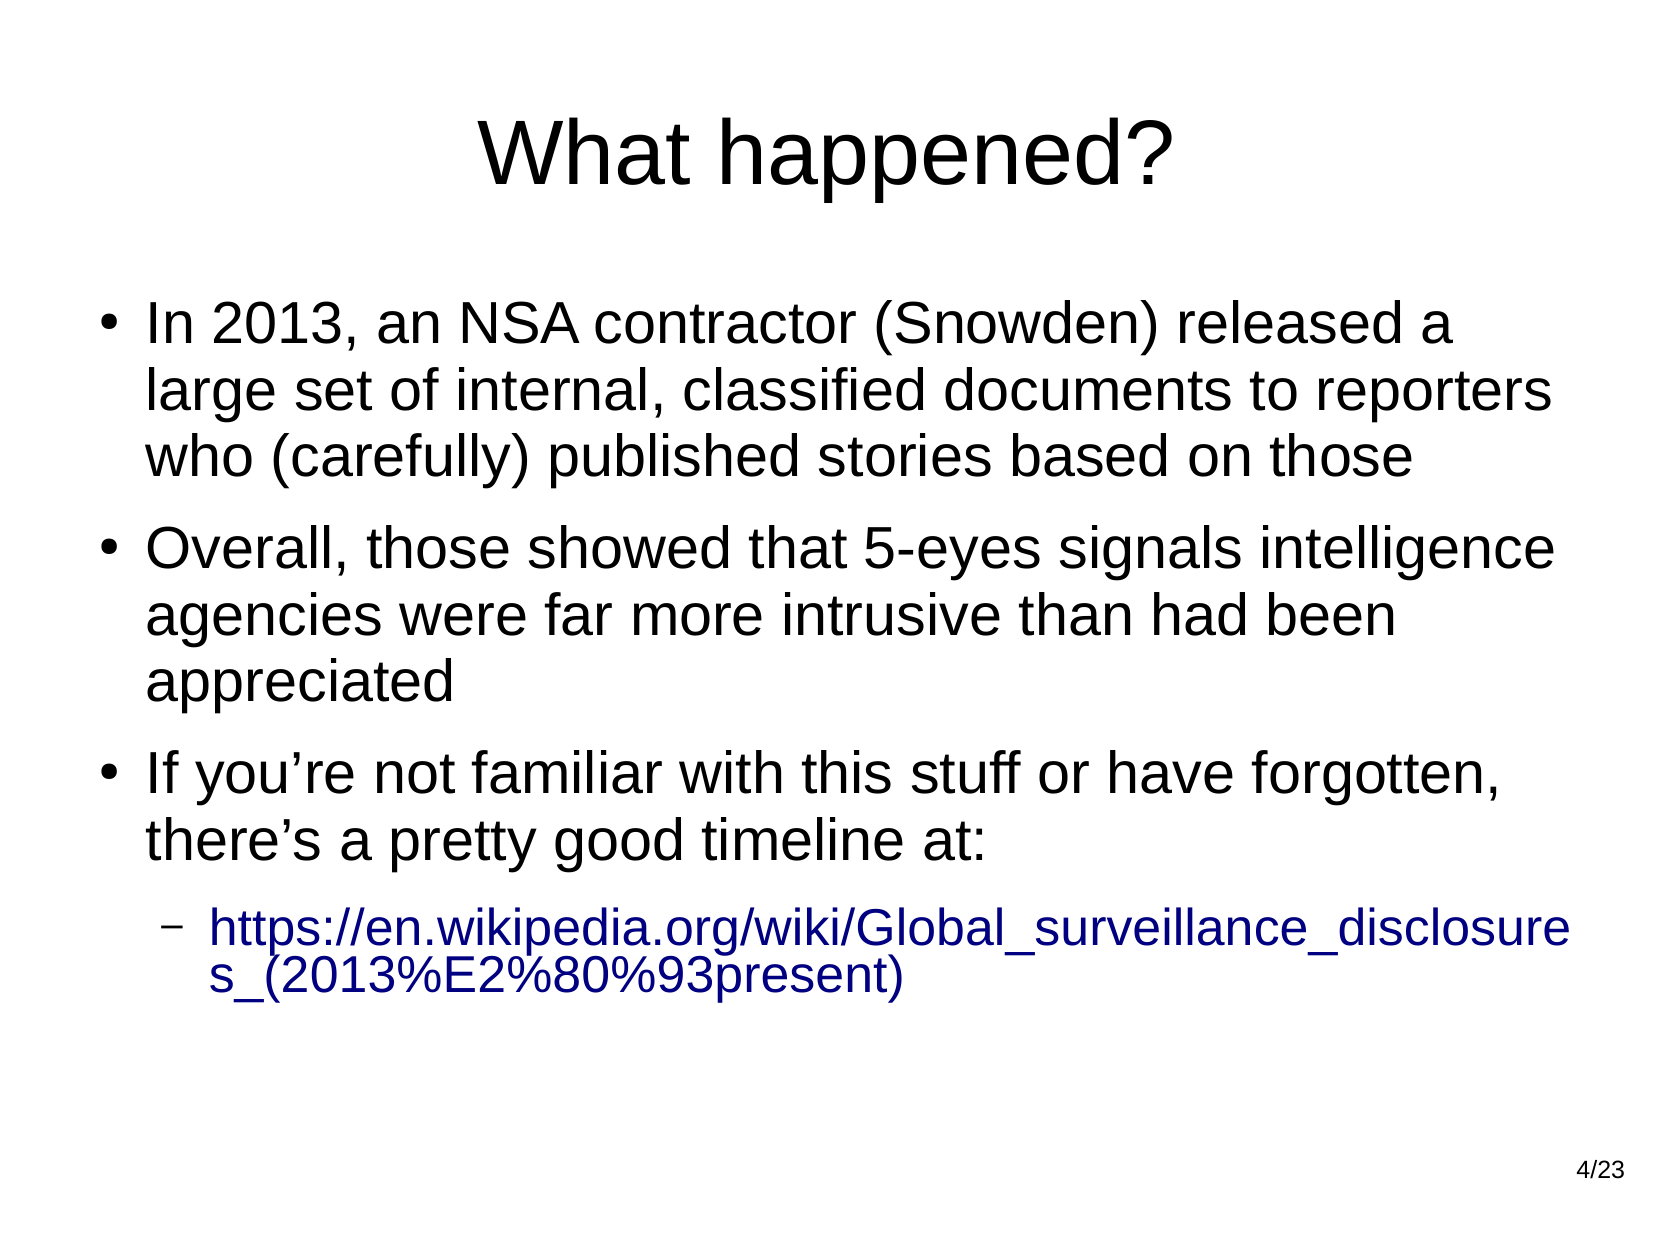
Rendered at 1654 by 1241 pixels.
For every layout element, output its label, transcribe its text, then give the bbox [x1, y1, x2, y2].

list In 2013, an NSA contractor (Snowden) released a large set of internal, classified documents to reporters who (carefully) published stories based on those Overall, those showed that 5-eyes signals intelligence agencies were far more intrusive than had been appreciated If you’re not familiar with this stuff or have forgotten, there’s a pretty good timeline at: https://en.wikipedia.org/wiki/Global_surveillance_disclosures_(2013%E2%80%93present) [82, 290, 1571, 1010]
title What happened? [82, 49, 1571, 257]
